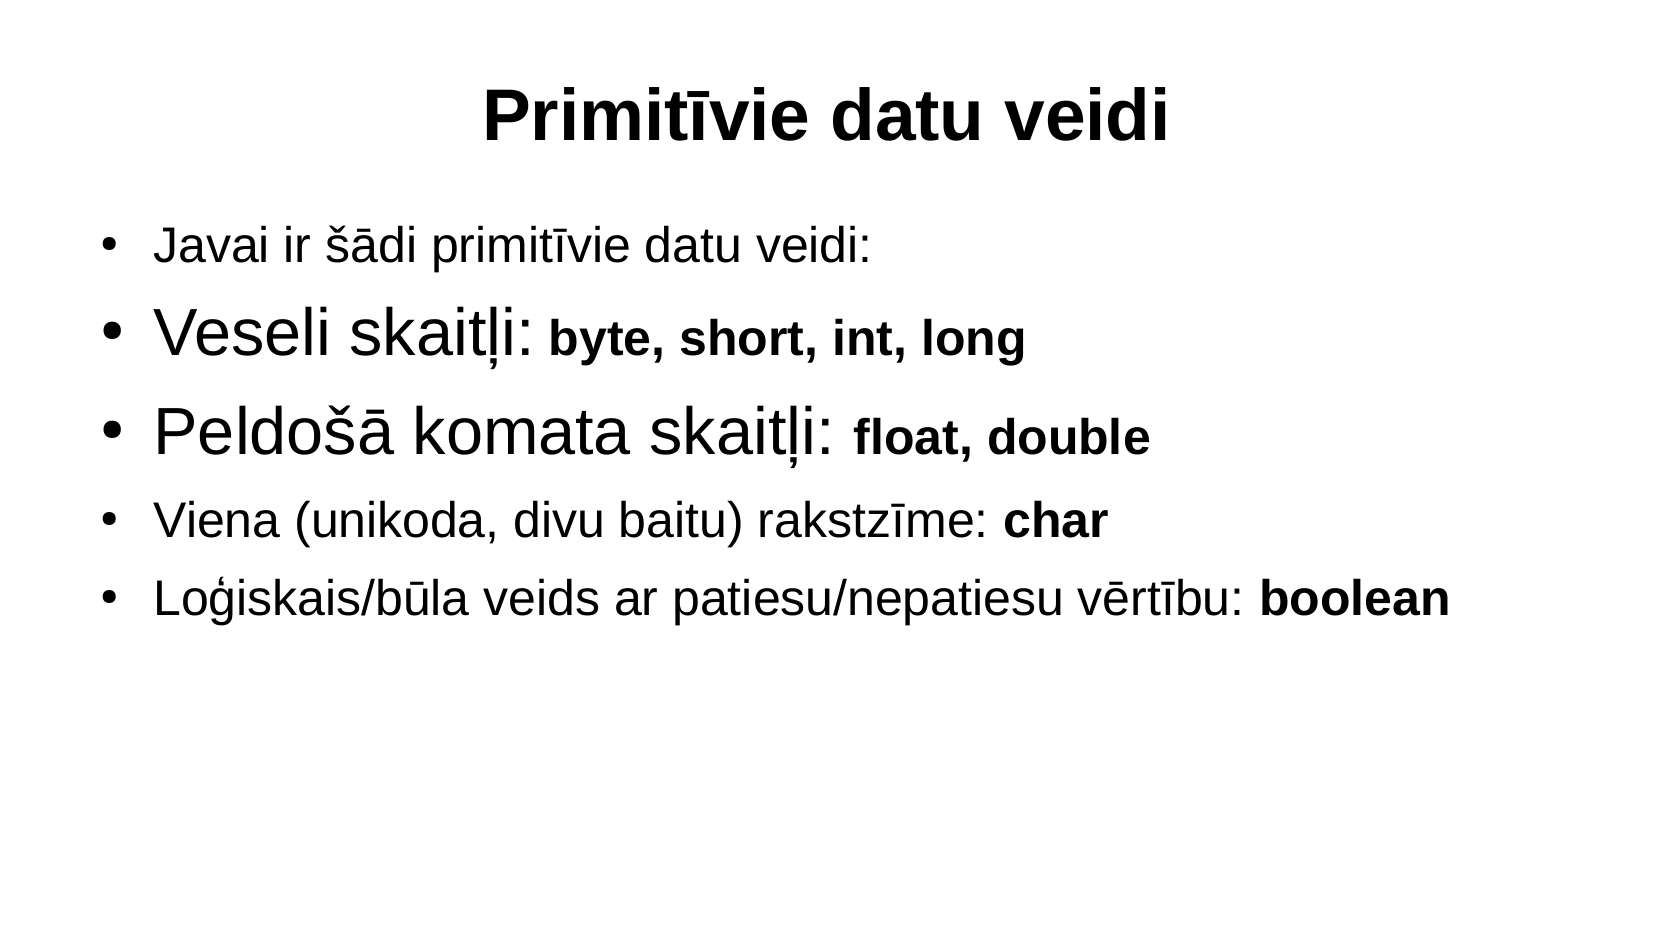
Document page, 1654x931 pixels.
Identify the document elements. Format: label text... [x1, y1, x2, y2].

list Javai ir šādi primitīvie datu veidi: Veseli skaitļi: byte, short, int, long Peldošā komata skaitļi: float, double Viena (unikoda, divu baitu) rakstzīme: char Loģiskais/būla veids ar patiesu/nepatiesu vērtību: boolean [82, 217, 1538, 758]
title Primitīvie datu veidi [82, 37, 1571, 193]
